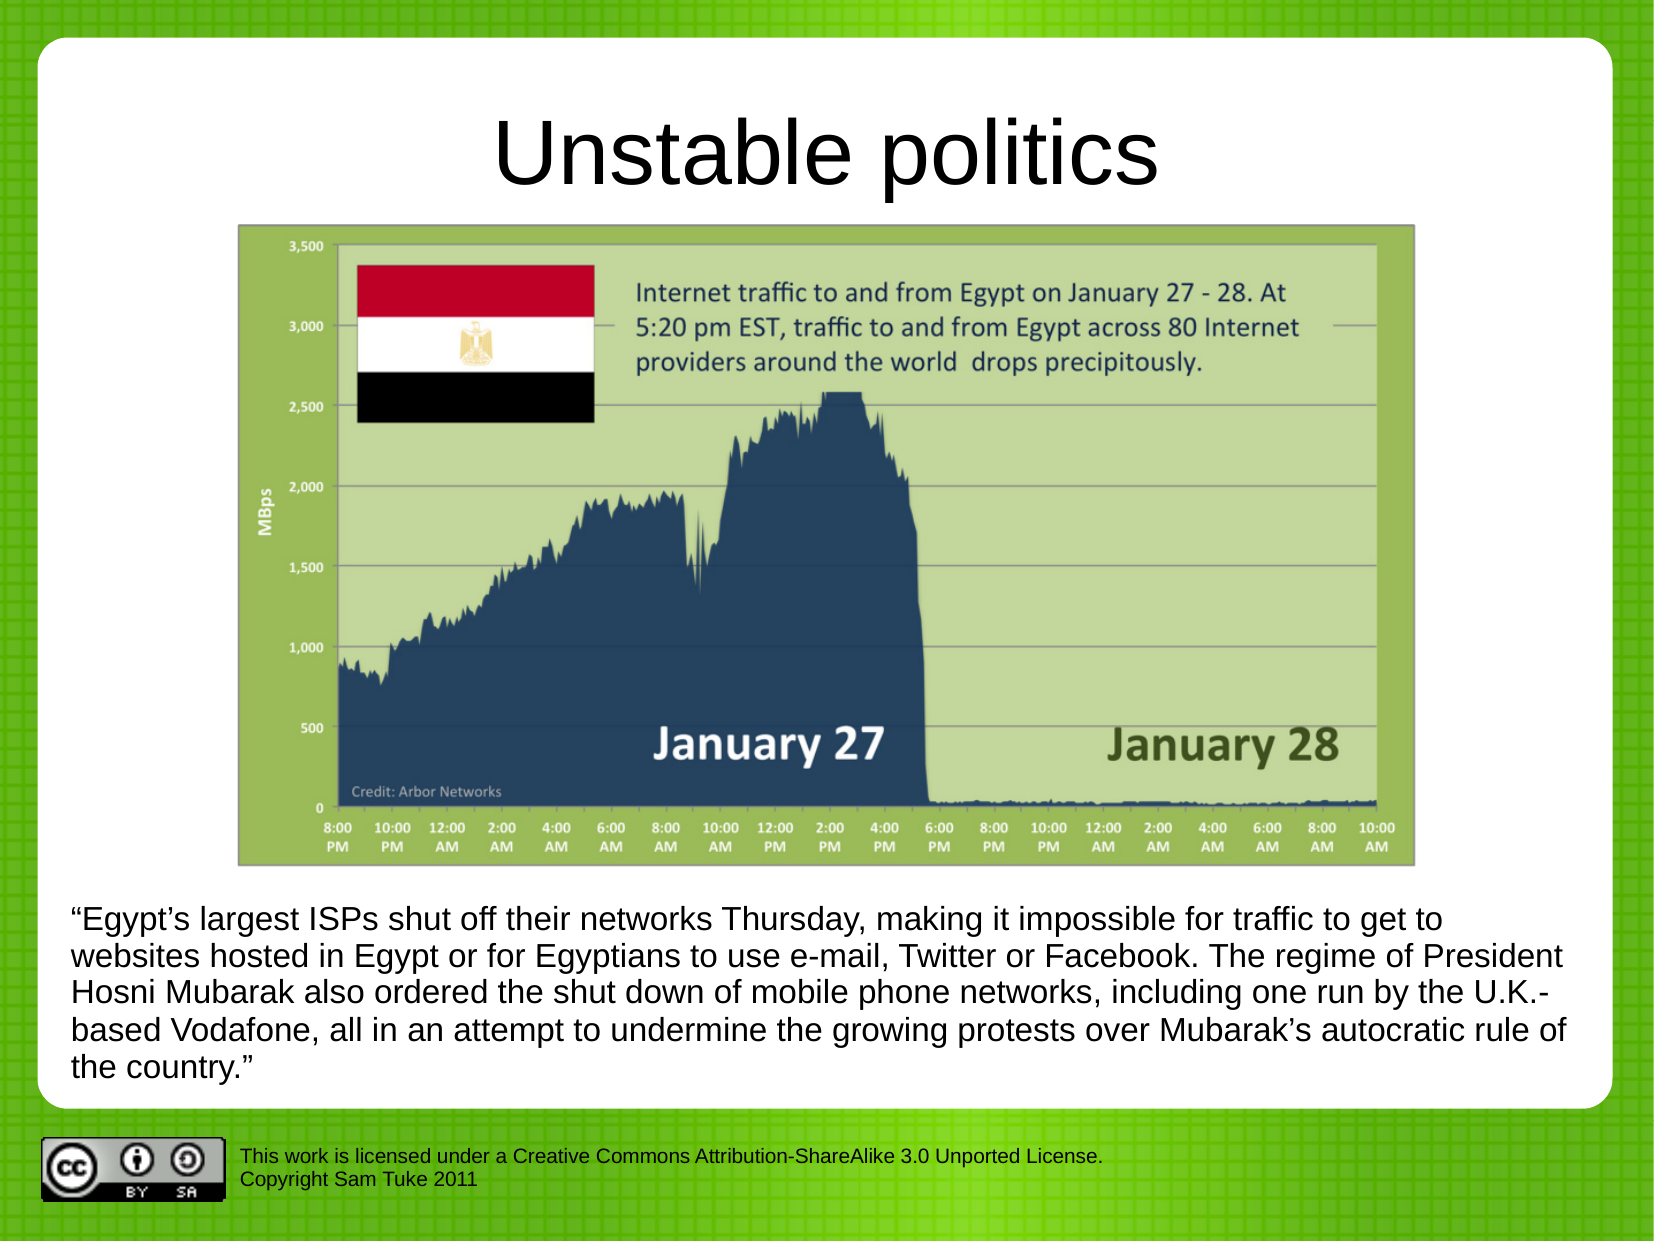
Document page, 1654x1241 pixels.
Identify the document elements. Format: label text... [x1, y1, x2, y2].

title Unstable politics [82, 49, 1571, 257]
picture [237, 224, 1416, 867]
list “Egypt’s largest ISPs shut off their networks Thursday, making it impossible for traffic to get to websites hosted in Egypt or for Egyptians to use e-mail, Twitter or Facebook. The regime of President Hosni Mubarak also ordered the shut down of mobile phone networks, including one run by the U.K.-based Vodafone, all in an attempt to undermine the growing protests over Mubarak’s autocratic rule of the country.” [0, 900, 1576, 1088]
picture [0, 0, 1654, 1241]
